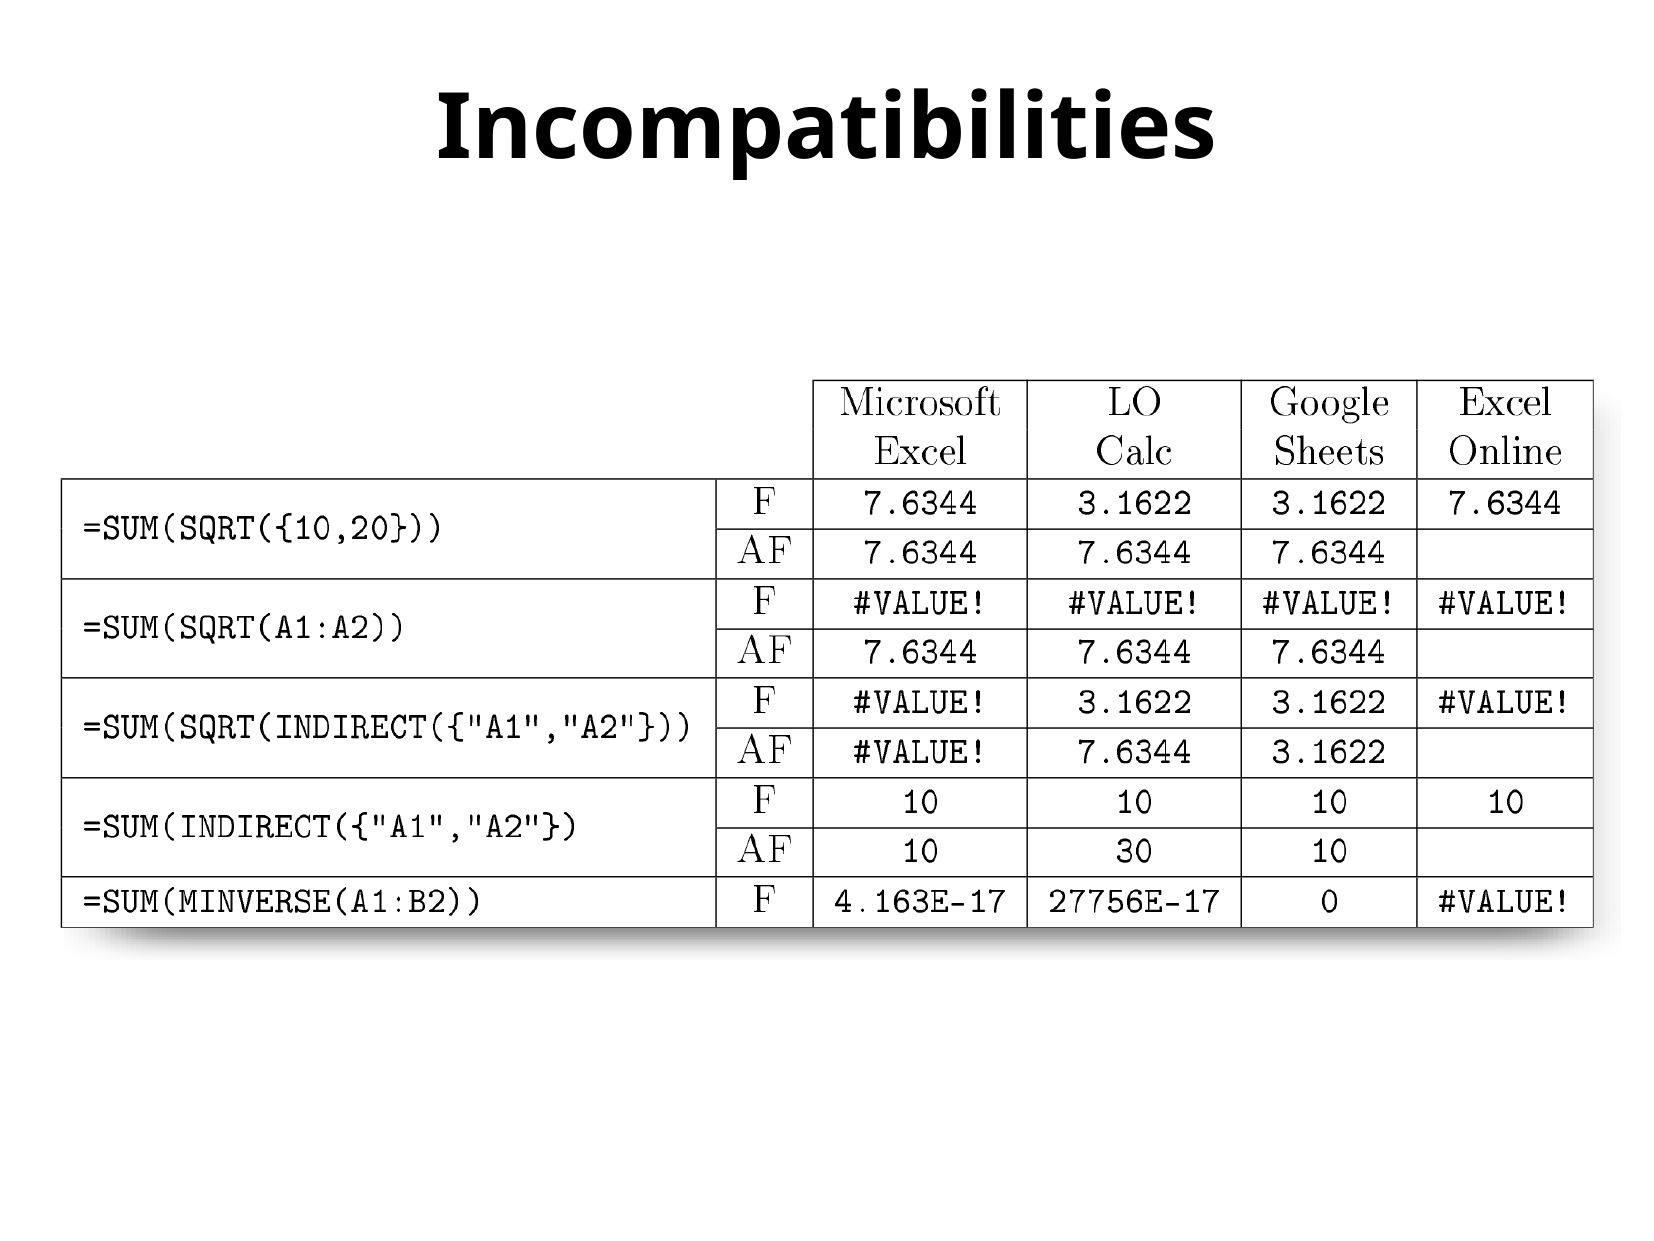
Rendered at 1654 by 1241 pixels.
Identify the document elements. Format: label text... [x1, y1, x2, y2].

title Incompatibilities [82, 19, 1571, 227]
picture [60, 379, 1621, 961]
